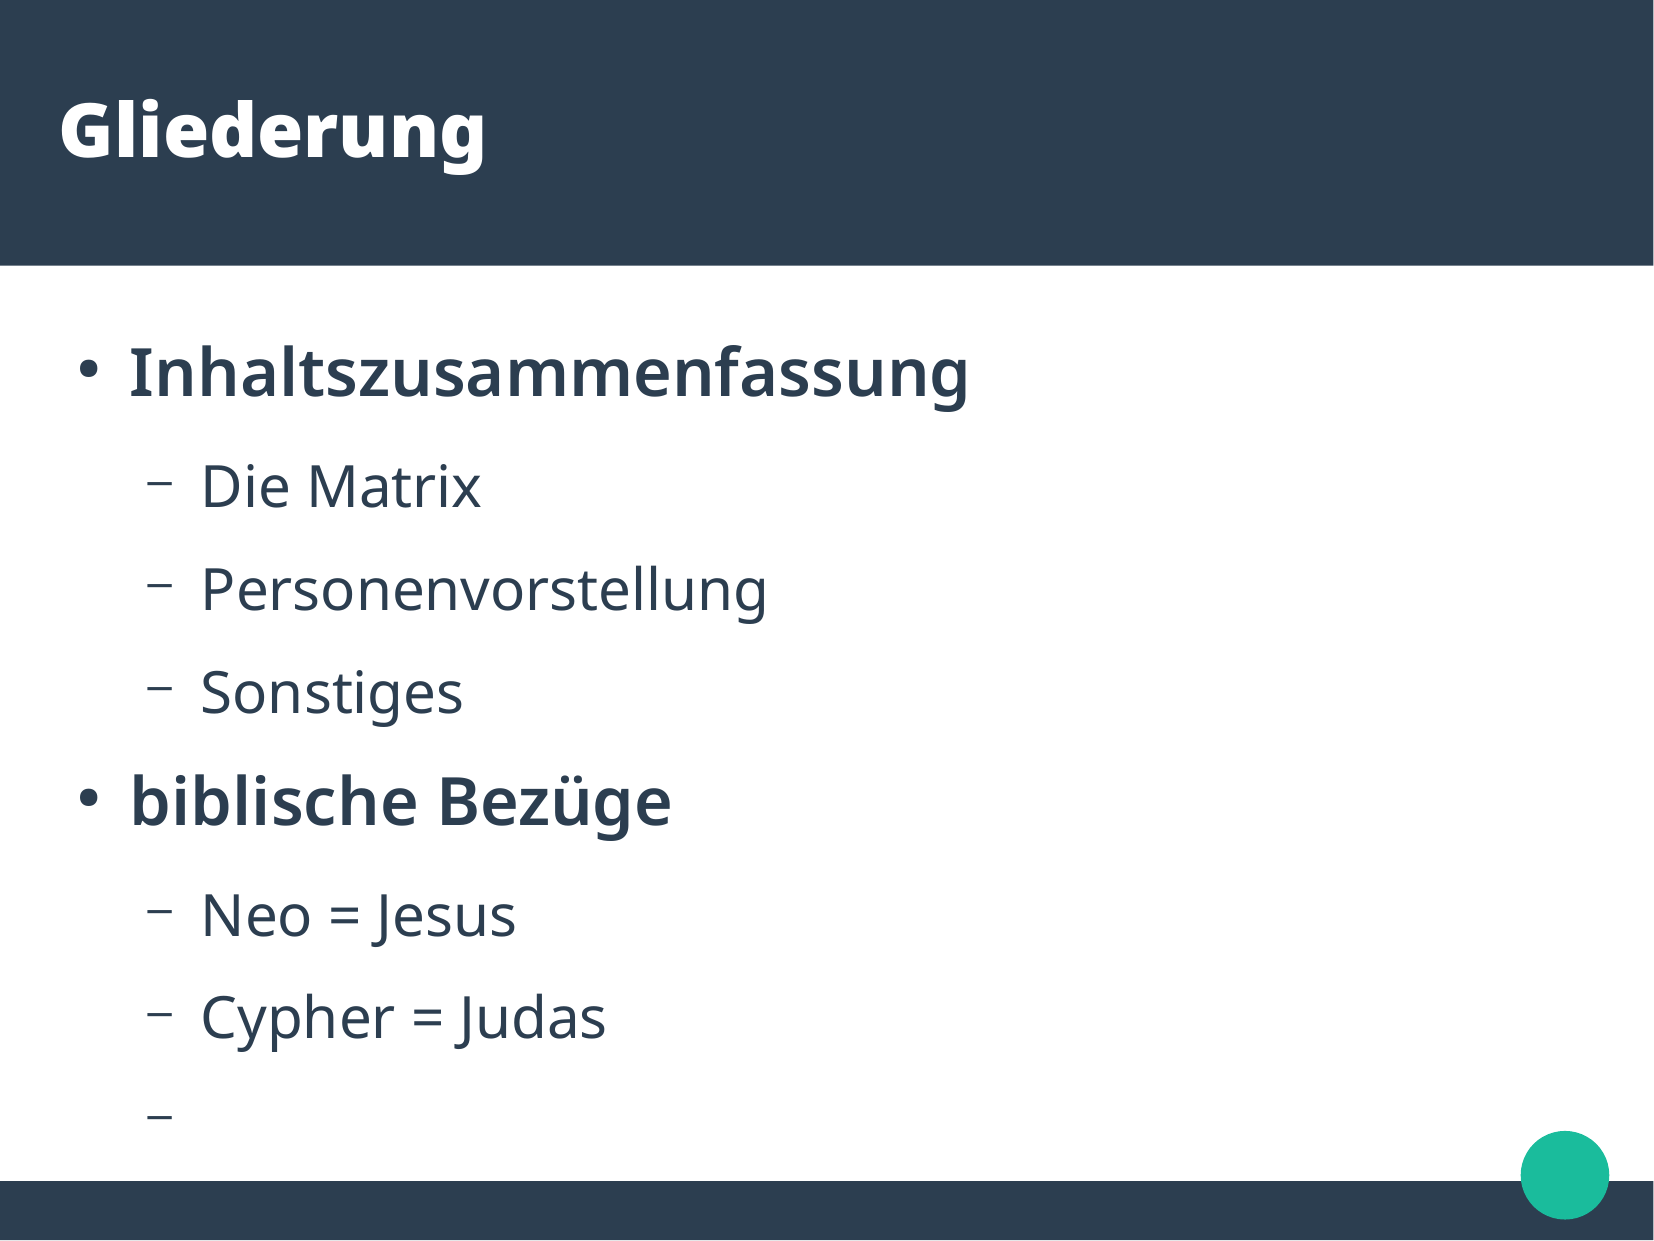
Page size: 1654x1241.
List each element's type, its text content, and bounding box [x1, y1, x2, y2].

title Gliederung [59, 49, 1595, 207]
list Inhaltszusammenfassung Die Matrix Personenvorstellung Sonstiges biblische Bezüge Neo = Jesus Cypher = Judas [59, 324, 1595, 1152]
